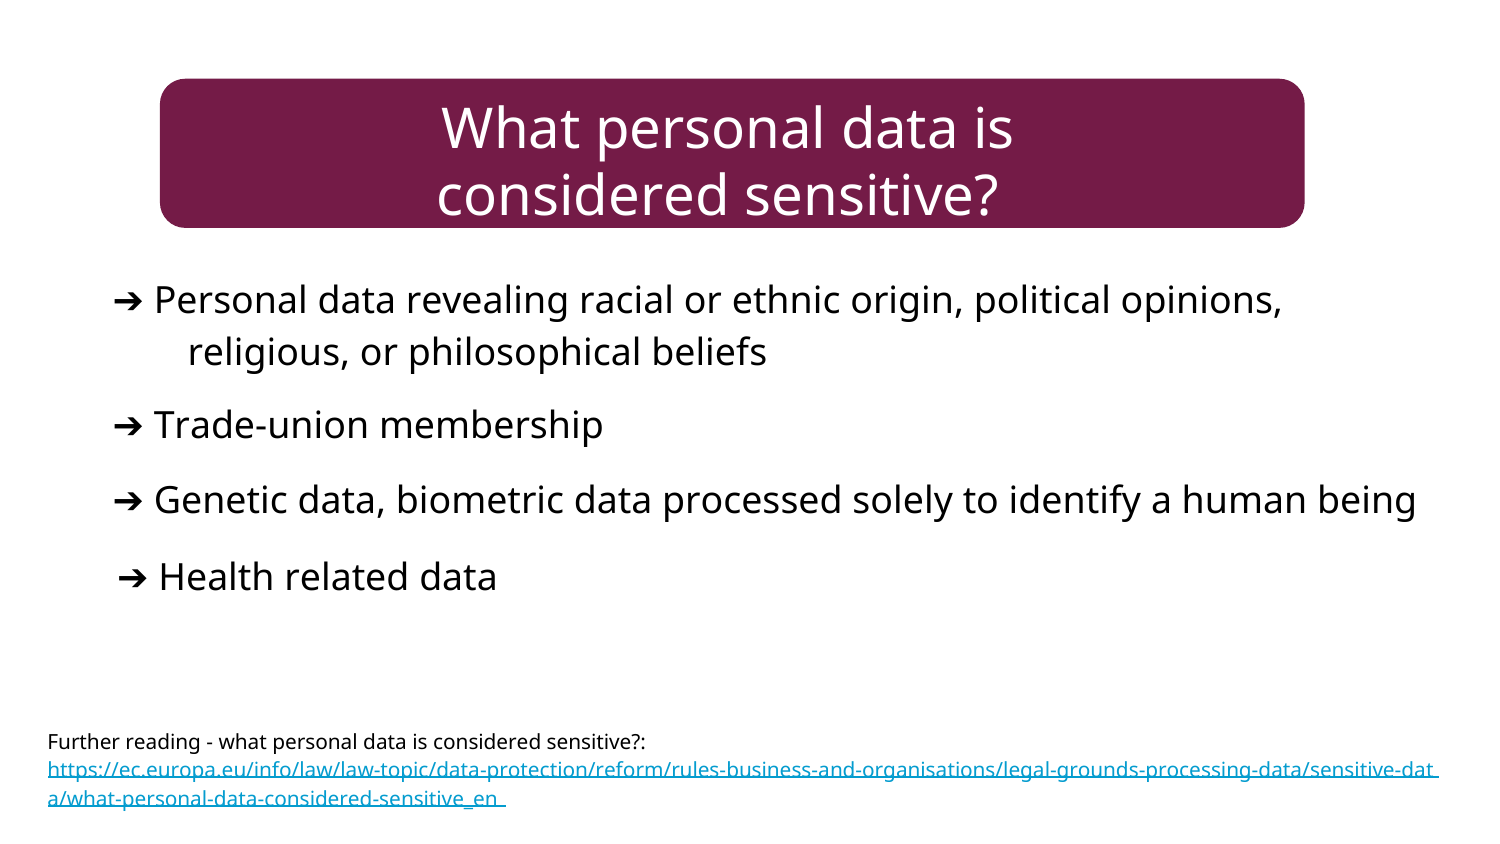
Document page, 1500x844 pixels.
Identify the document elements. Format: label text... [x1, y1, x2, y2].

text_box ➔ Health related data [117, 550, 527, 594]
text_box ➔ Genetic data, biometric data processed solely to identify a human being [112, 473, 1500, 517]
text_box religious, or philosophical beliefs [187, 324, 804, 369]
text_box https://ec.europa.eu/info/law/law-topic/data-protection/reform/rules-business-and-organisations/legal-grounds-processing-data/sensitive-dat [47, 755, 1500, 781]
text_box considered sensitive? [436, 155, 1045, 221]
text_box Further reading - what personal data is considered sensitive?: [47, 726, 699, 752]
text_box [0, 0, 1500, 844]
text_box ➔ Trade-union membership [112, 398, 631, 442]
text_box What personal data is [441, 87, 1077, 154]
text_box ➔ Personal data revealing racial or ethnic origin, political opinions, [112, 273, 1379, 317]
text_box a/what-personal-data-considered-sensitive_en [47, 784, 529, 809]
